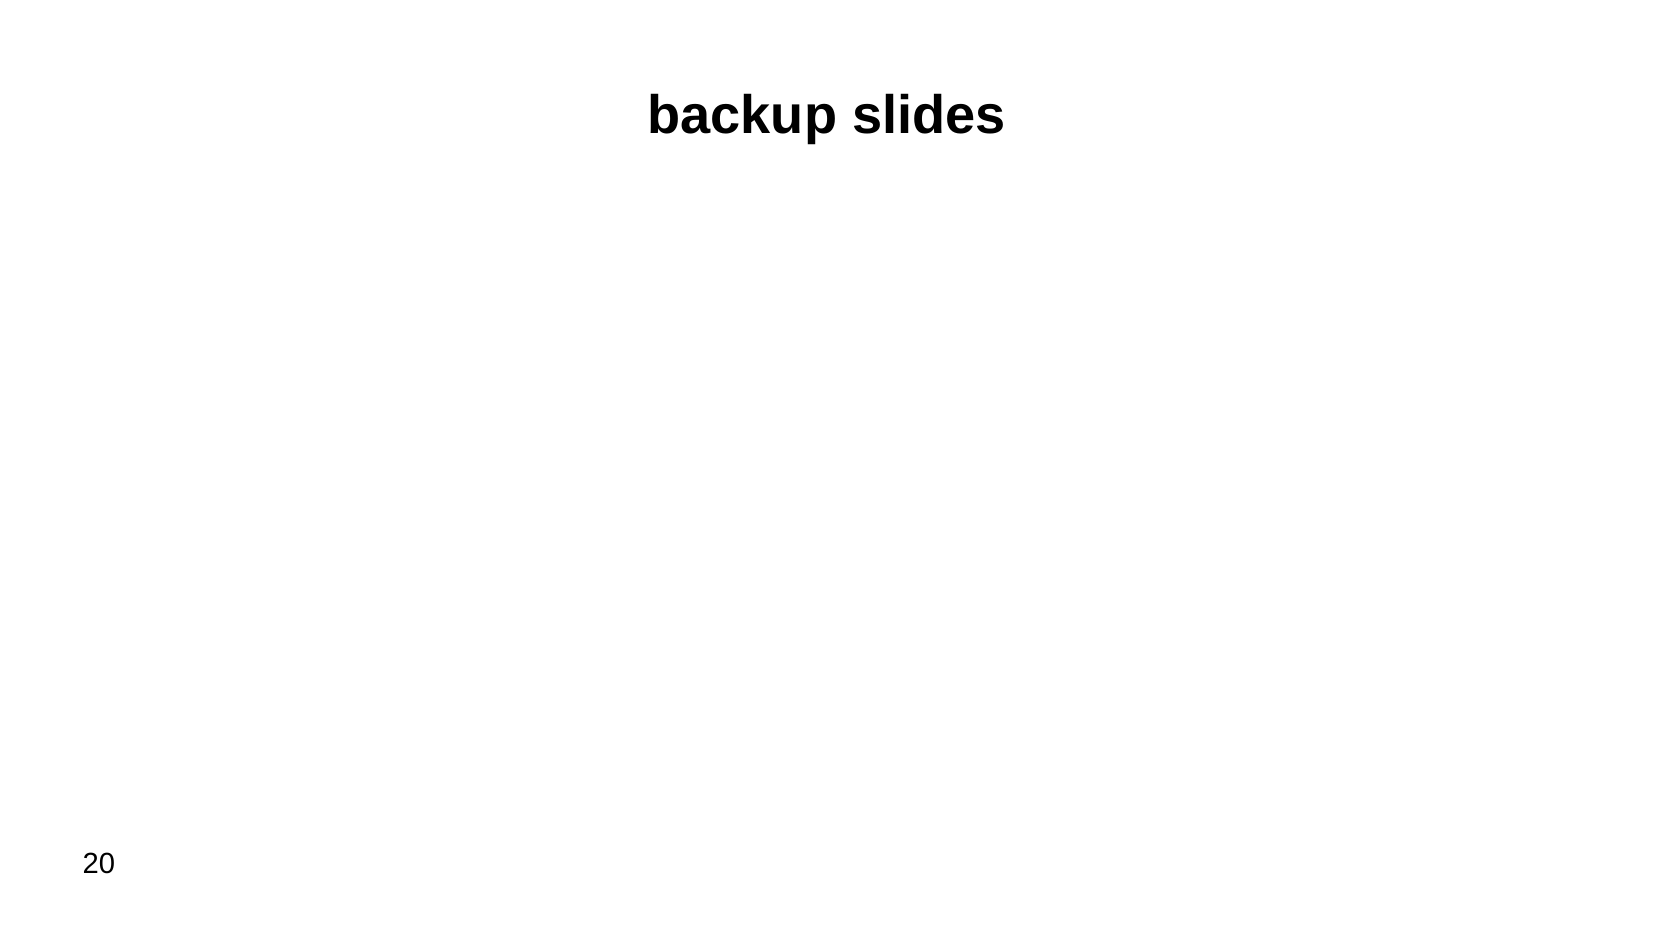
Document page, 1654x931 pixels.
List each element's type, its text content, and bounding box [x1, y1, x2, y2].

title backup slides [82, 37, 1571, 193]
